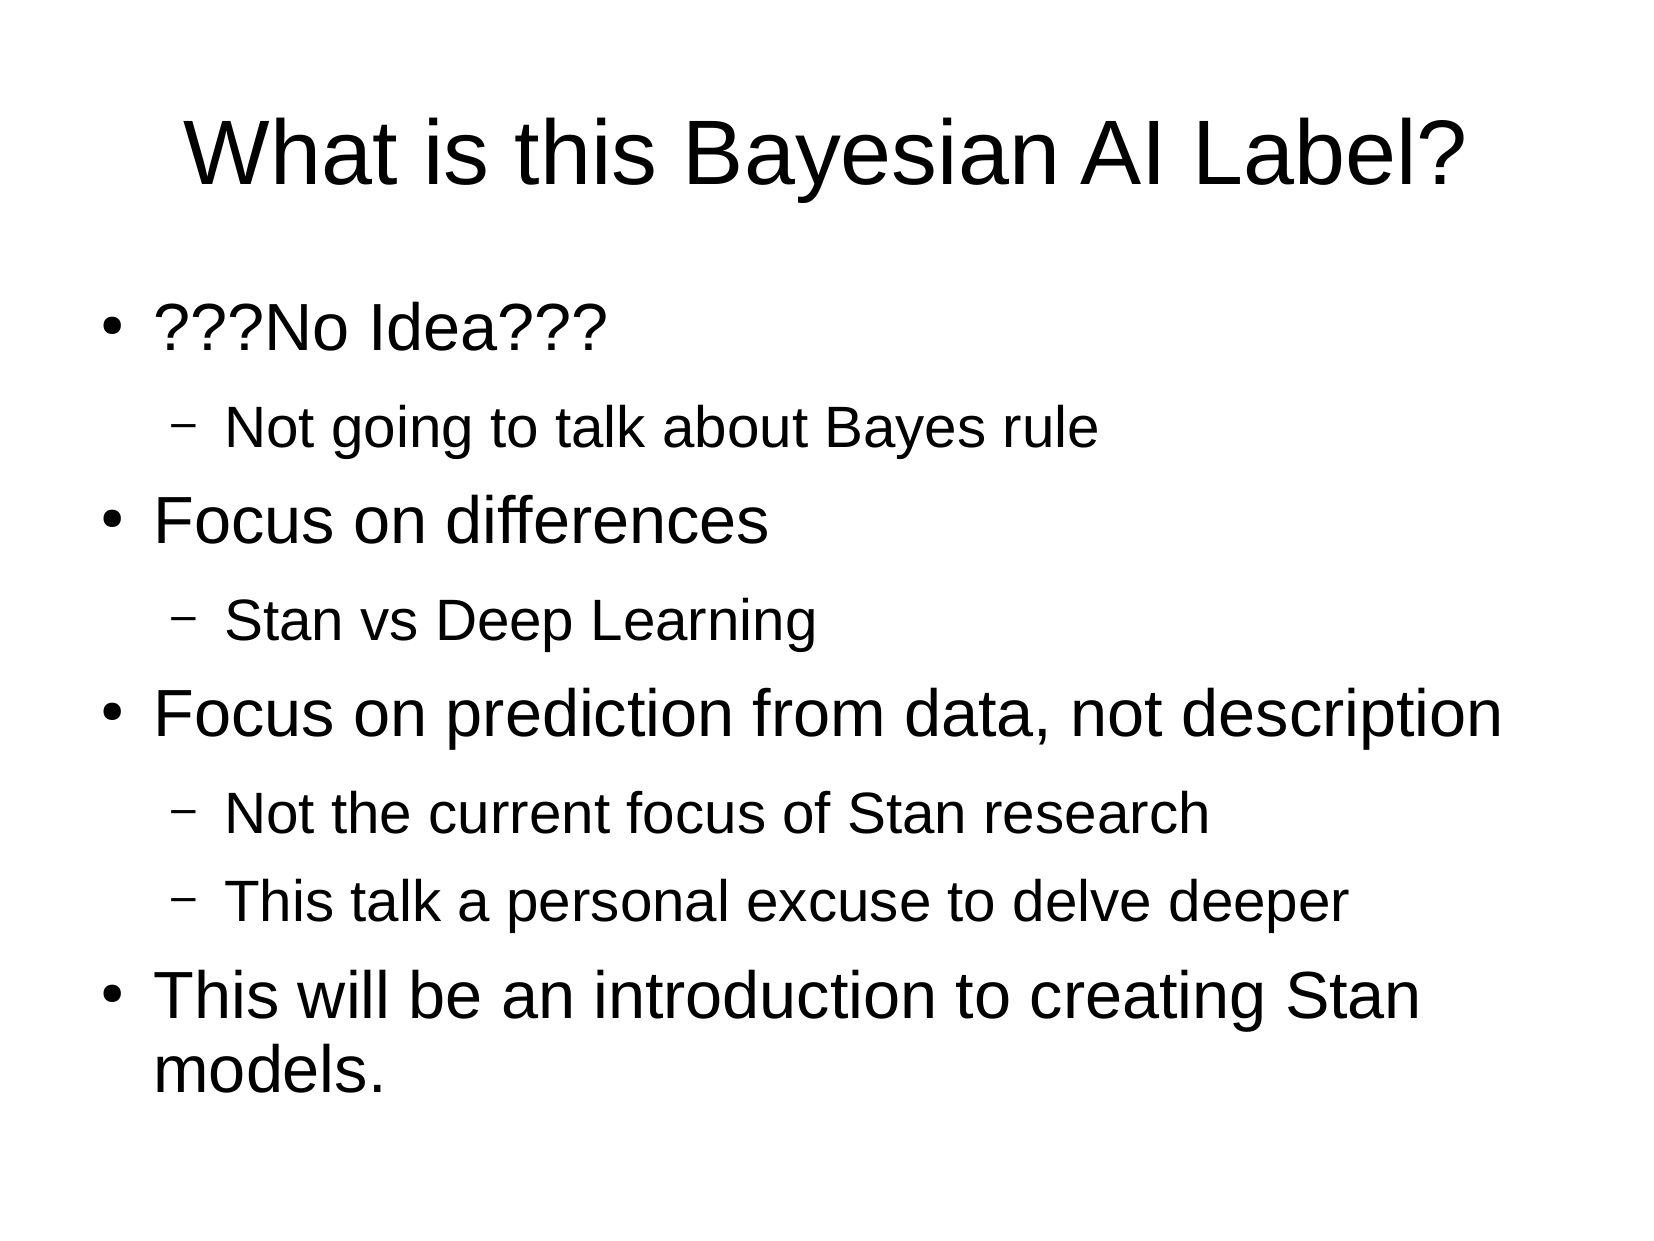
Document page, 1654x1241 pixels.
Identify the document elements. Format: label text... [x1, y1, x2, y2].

list ???No Idea??? Not going to talk about Bayes rule Focus on differences Stan vs Deep Learning Focus on prediction from data, not description Not the current focus of Stan research This talk a personal excuse to delve deeper This will be an introduction to creating Stan models. [82, 290, 1571, 1109]
title What is this Bayesian AI Label? [82, 49, 1571, 257]
